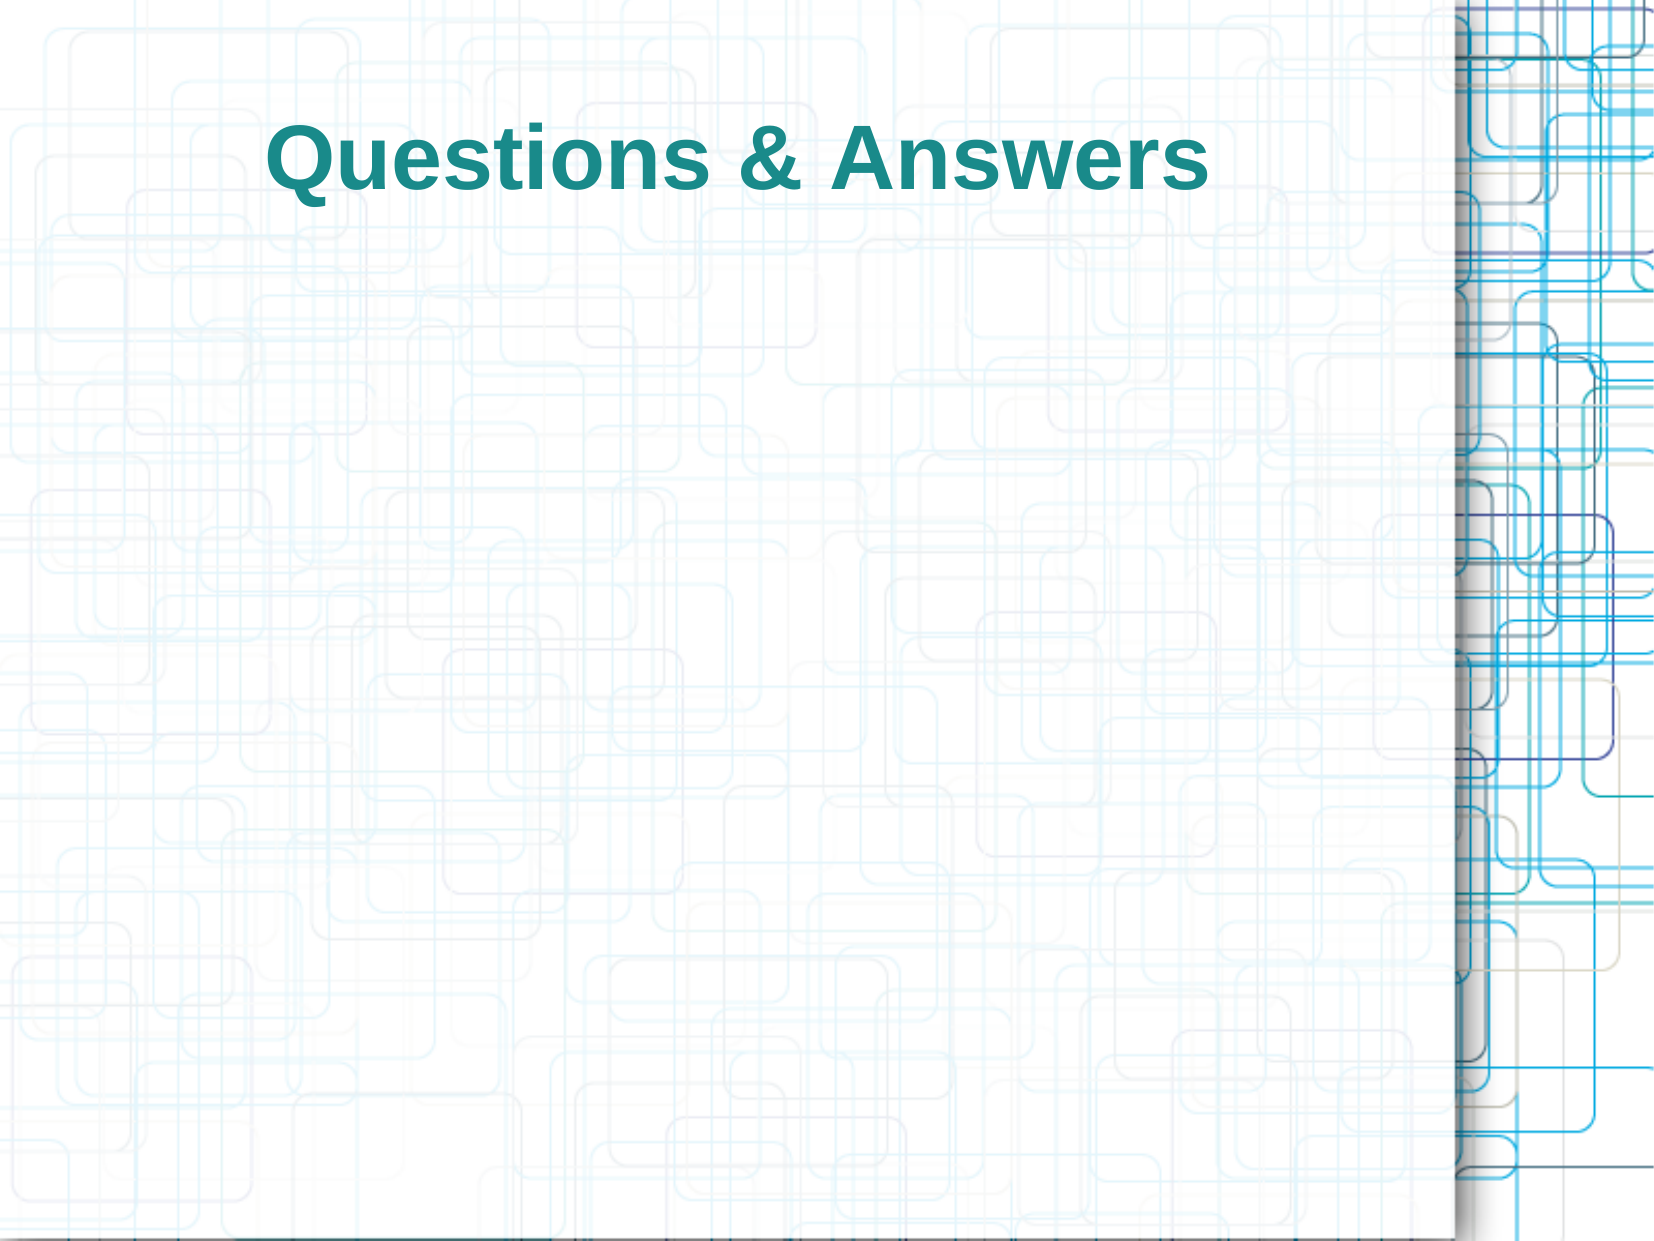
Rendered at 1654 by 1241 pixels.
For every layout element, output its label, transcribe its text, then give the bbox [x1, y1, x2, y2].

title Questions & Answers [59, 49, 1418, 257]
picture [0, 0, 1654, 1241]
